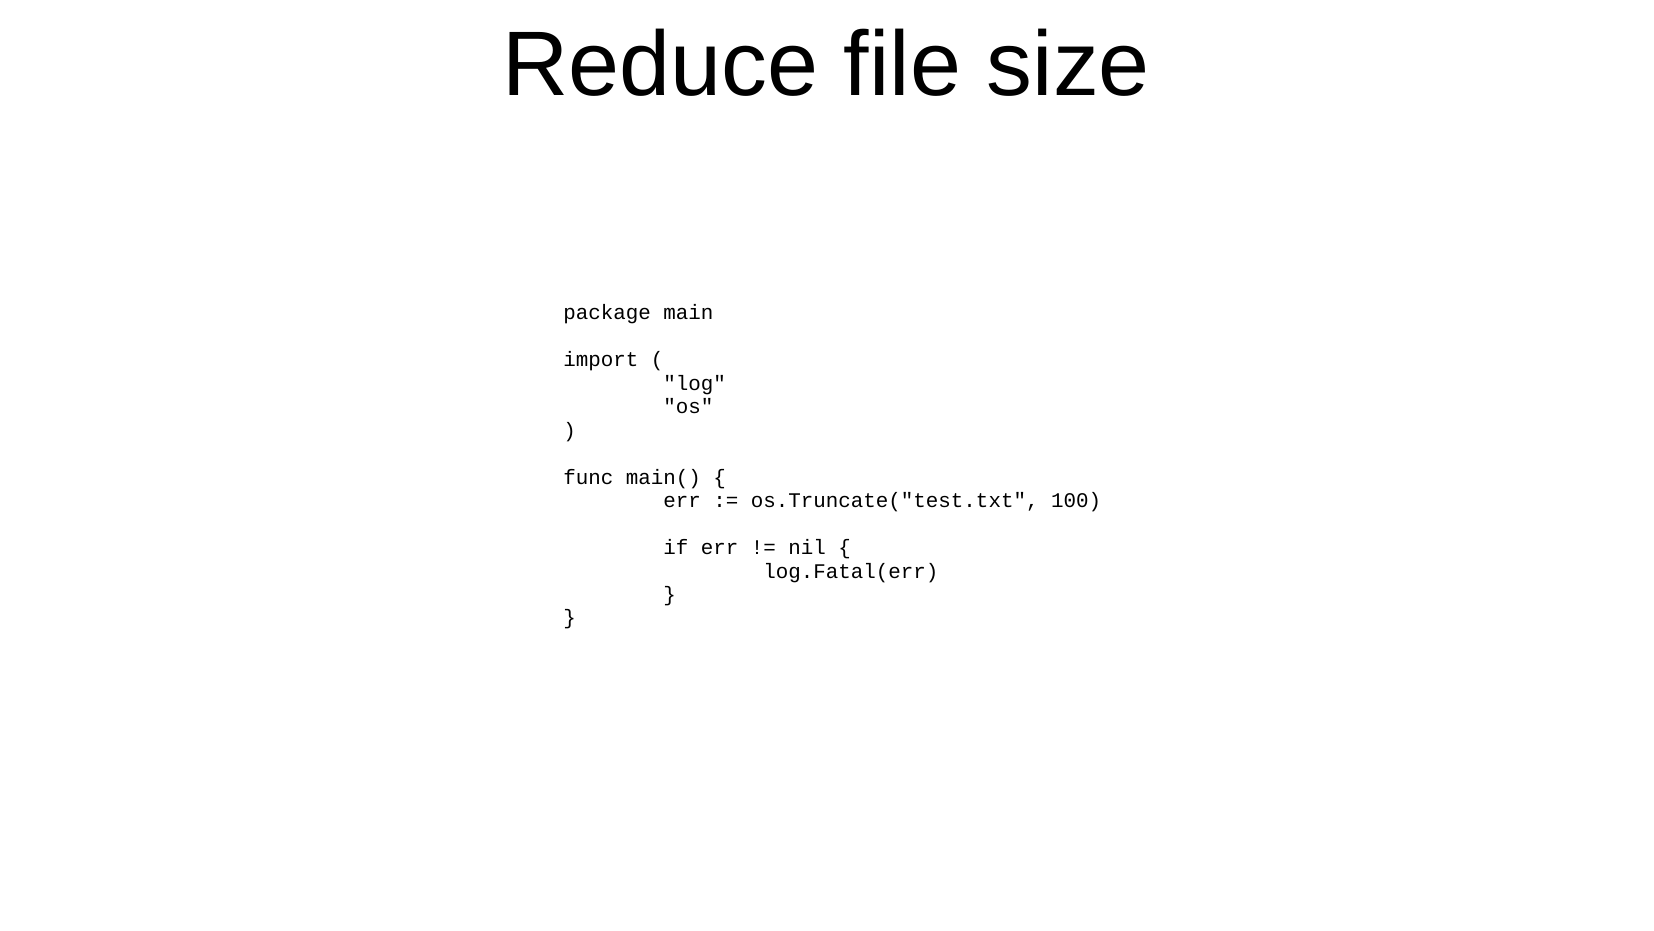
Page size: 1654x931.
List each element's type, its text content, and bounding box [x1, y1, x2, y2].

title Reduce file size [82, 12, 1571, 218]
text_box package main import ( "log" "os" ) func main() { err := os.Truncate("test.txt", 100) if err != nil { log.Fatal(err) } } [548, 294, 1116, 639]
